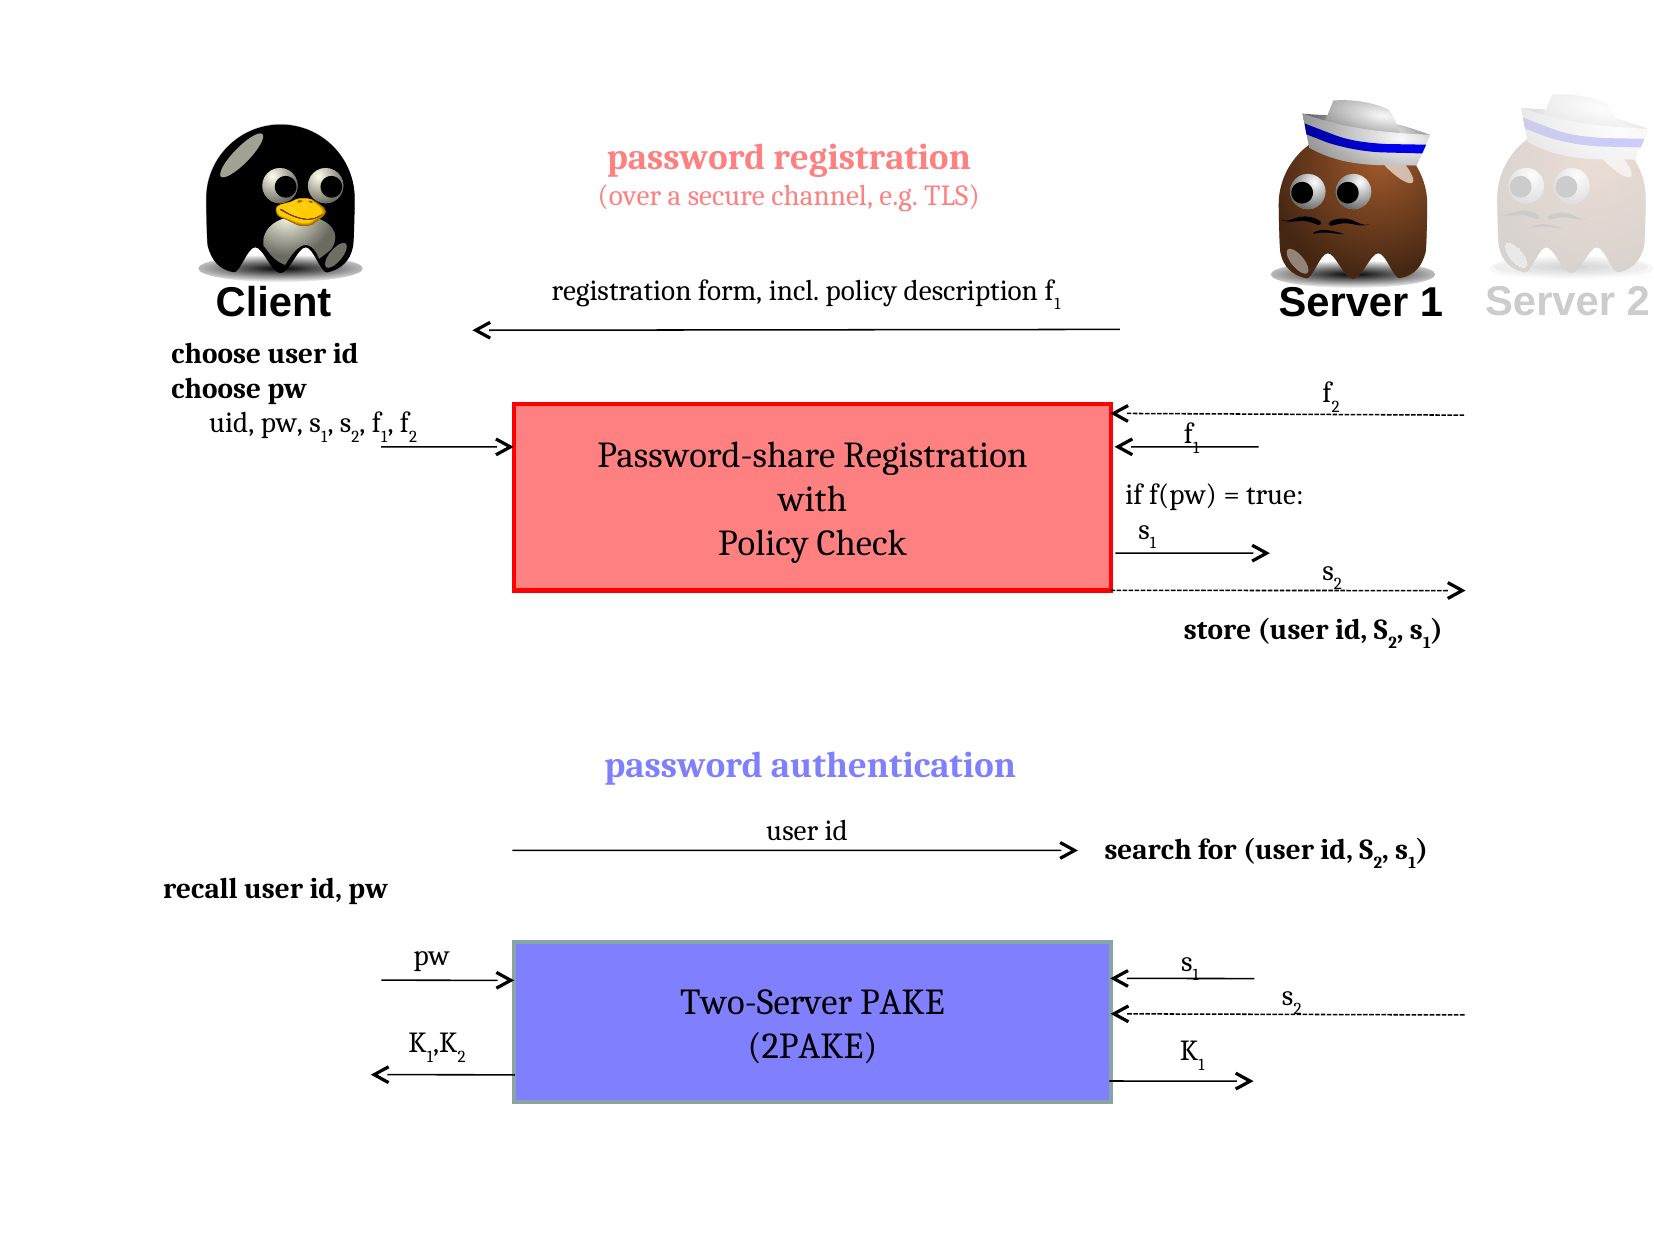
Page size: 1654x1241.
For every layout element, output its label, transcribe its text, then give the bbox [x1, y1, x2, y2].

text_box registration form, incl. policy description f1 [536, 263, 1076, 321]
text_box Two-Server PAKE (2PAKE) [514, 942, 1112, 1102]
text_box Server 2 [1470, 290, 1654, 378]
text_box password registration (over a secure channel, e.g. TLS) [582, 124, 996, 220]
text_box Client [200, 271, 367, 333]
picture [1240, 88, 1447, 296]
text_box password authentication [589, 732, 1032, 793]
text_box f2 [1307, 366, 1355, 424]
text_box K1 [1165, 1023, 1220, 1082]
text_box recall user id, pw [148, 862, 410, 913]
text_box f1 [1169, 406, 1215, 465]
text_box user id [751, 803, 863, 854]
text_box uid, pw, s1, s2, f1, f2 [194, 395, 433, 454]
text_box pw [398, 928, 465, 980]
text_box s1 [1166, 934, 1214, 992]
text_box s2 [1267, 968, 1317, 1027]
text_box if f(pw) = true: s1 [1110, 467, 1320, 560]
picture [1458, 82, 1654, 290]
text_box Server 1 [1263, 271, 1465, 380]
text_box Password-share Registration with Policy Check [514, 403, 1112, 591]
text_box s2 [1307, 543, 1357, 601]
text_box search for (user id, S2, s1) [1089, 822, 1444, 881]
text_box store (user id, S2, s1) [1169, 602, 1458, 660]
text_box K1,K2 [393, 1015, 481, 1074]
picture [177, 82, 384, 290]
text_box choose user id choose pw [156, 326, 374, 413]
